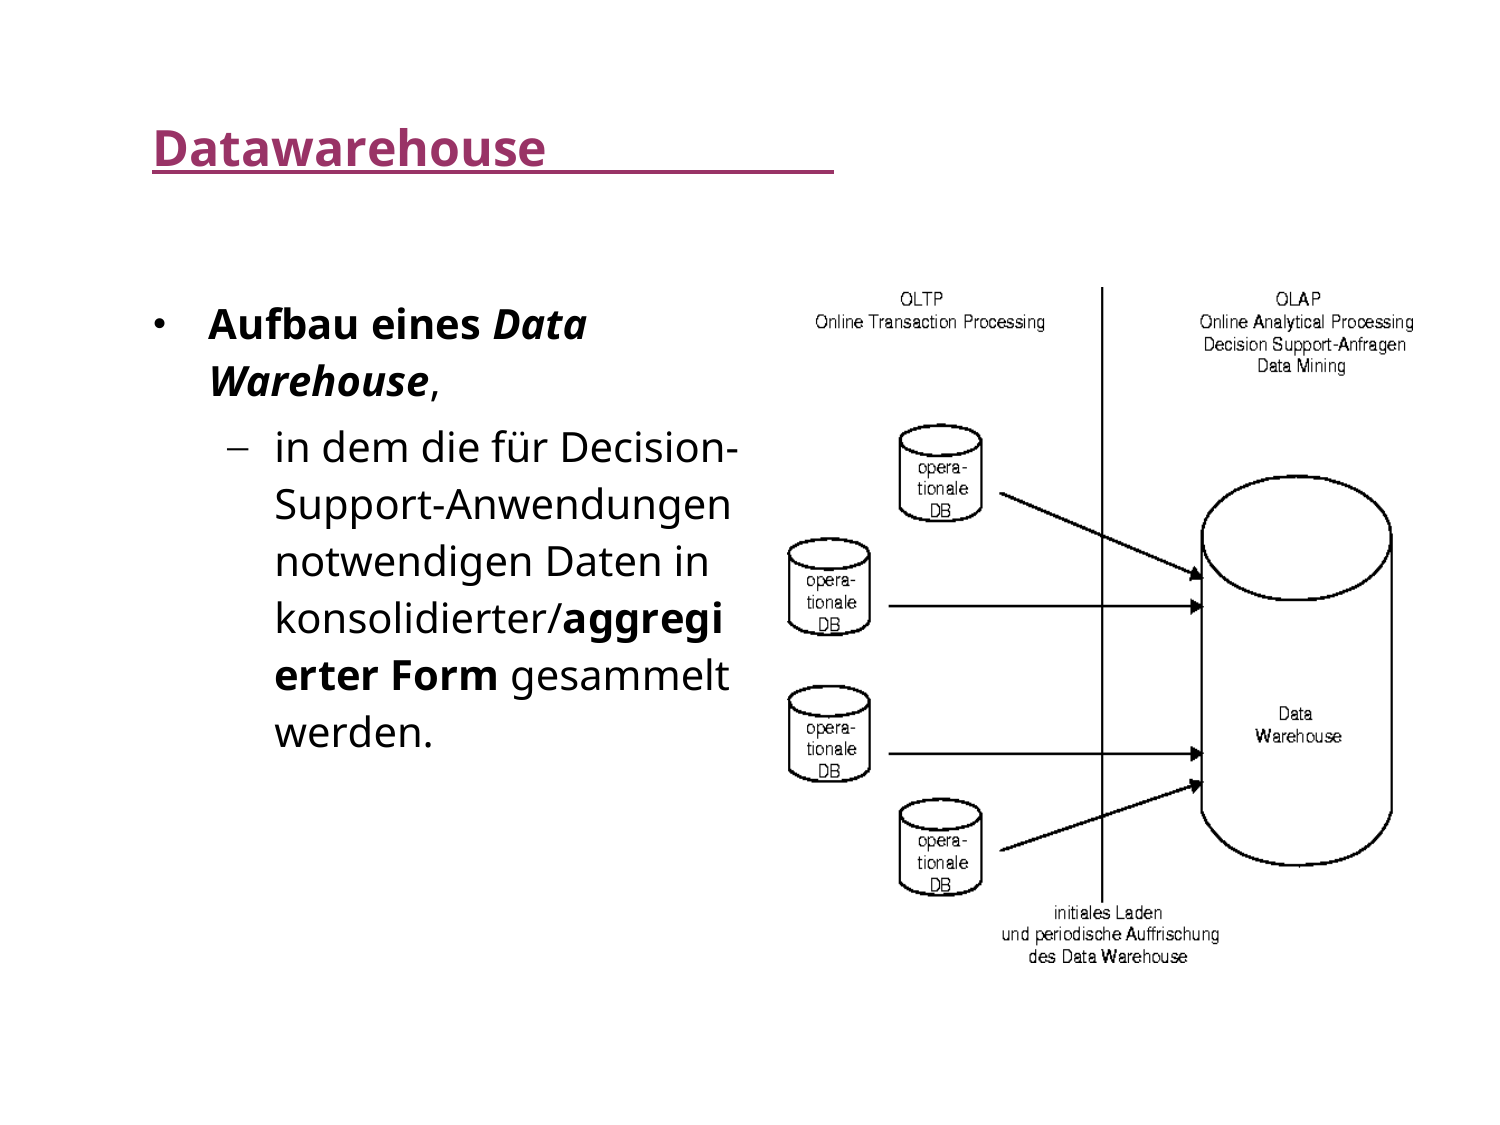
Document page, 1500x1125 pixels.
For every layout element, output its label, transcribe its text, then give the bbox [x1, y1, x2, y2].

title Datawarehouse [137, 56, 1413, 238]
list Aufbau eines Data Warehouse, in dem die für Decision-Support-Anwendungen notwendigen Daten in konsolidierter/aggregierter Form gesammelt werden. [137, 287, 763, 963]
picture [787, 287, 1413, 963]
